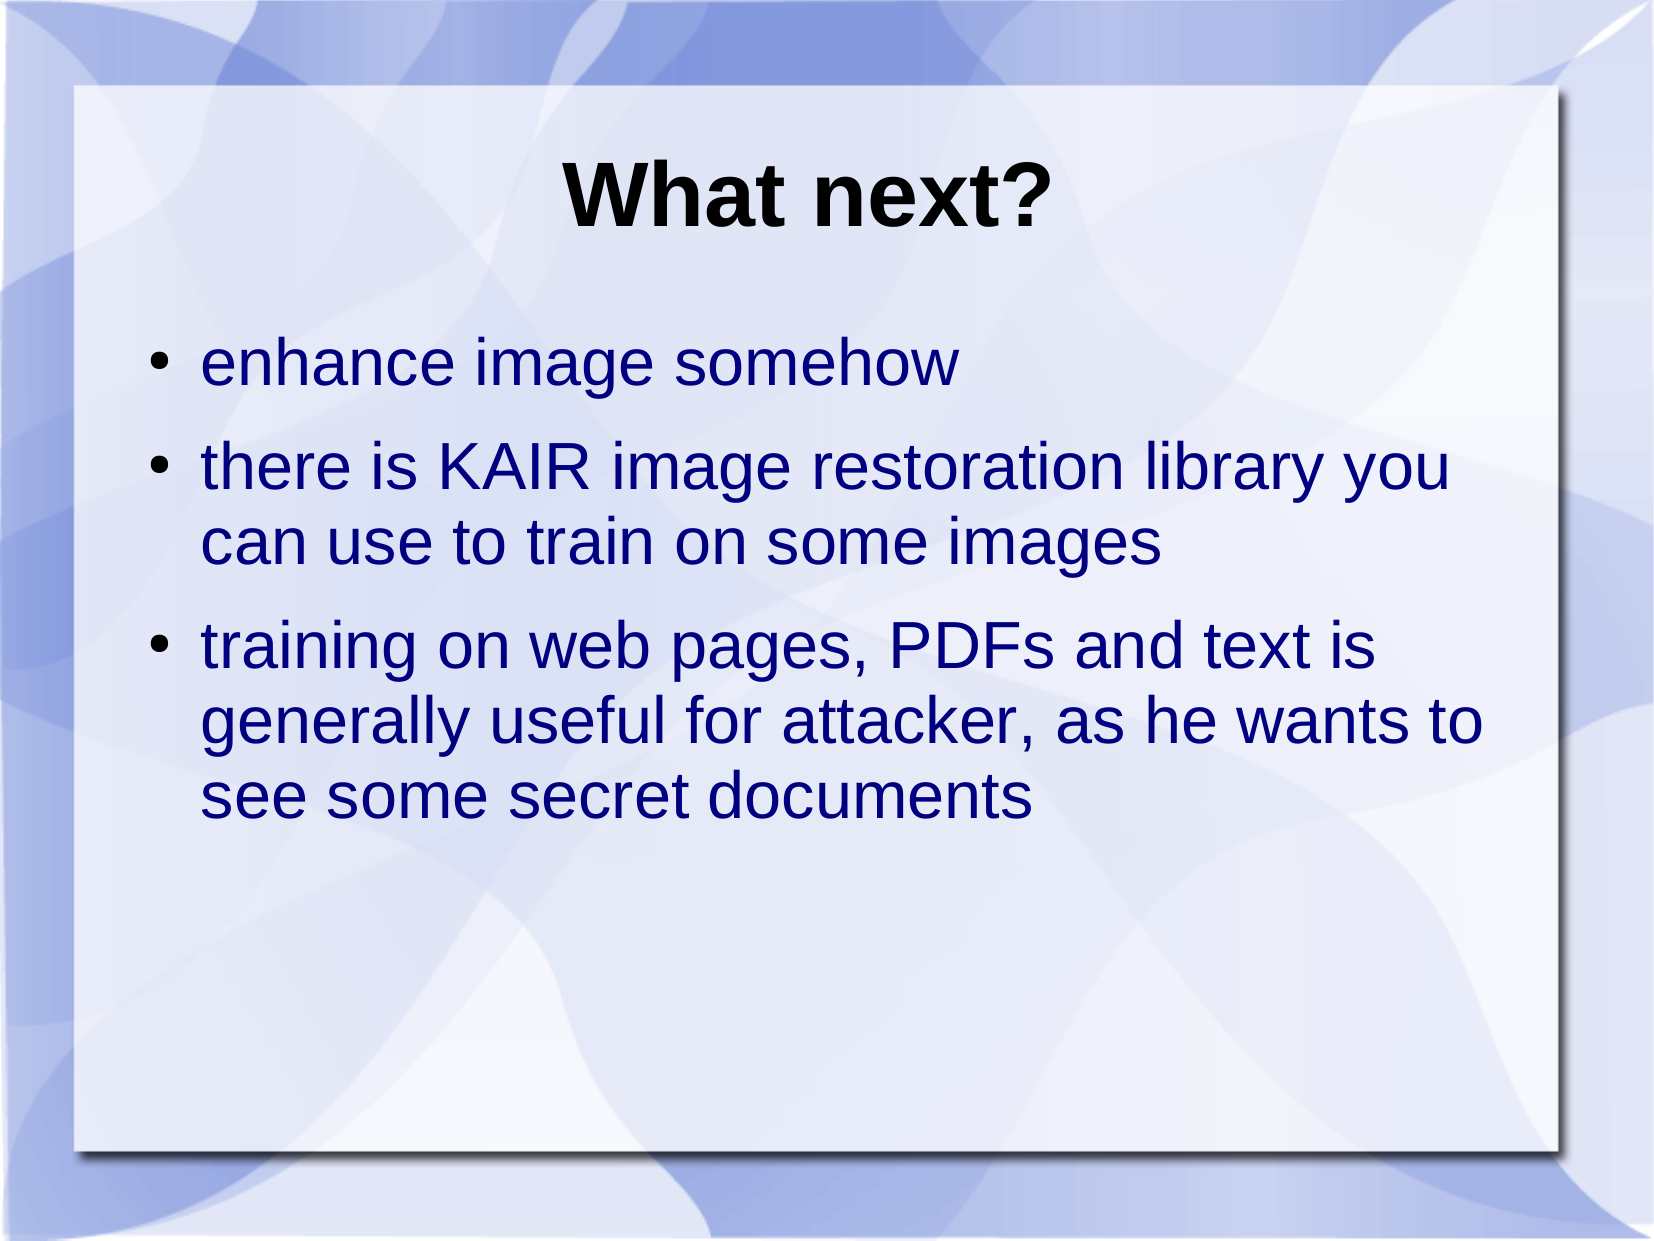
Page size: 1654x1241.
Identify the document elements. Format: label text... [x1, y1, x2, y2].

title What next? [82, 90, 1536, 298]
picture [0, 0, 1654, 1241]
list enhance image somehow there is KAIR image restoration library you can use to train on some images training on web pages, PDFs and text is generally useful for attacker, as he wants to see some secret documents [129, 324, 1489, 1045]
